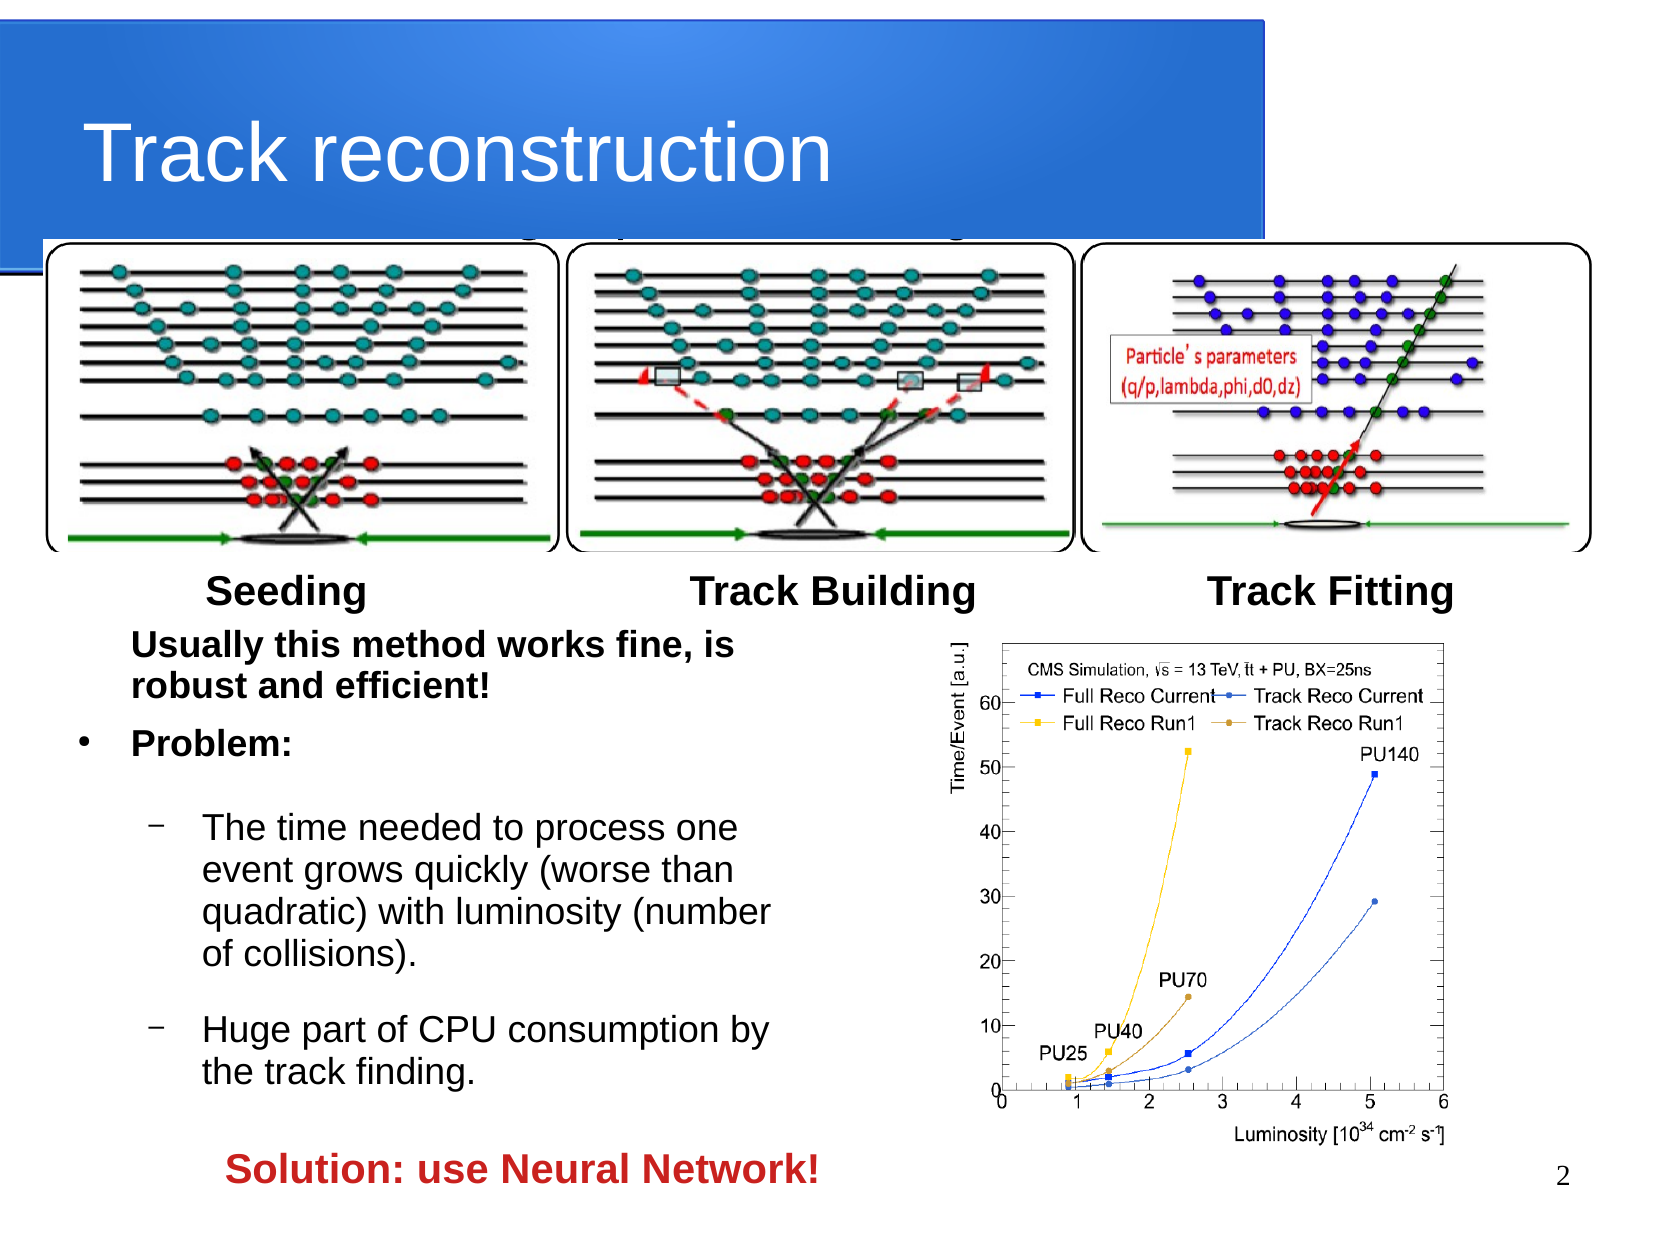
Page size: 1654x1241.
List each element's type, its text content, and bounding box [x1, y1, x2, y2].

list Usually this method works fine, is robust and efficient! Problem: The time needed to process one event grows quickly (worse than quadratic) with luminosity (number of collisions). Huge part of CPU consumption by the track finding. [60, 622, 796, 1173]
text_box Seeding Track Building Track Fitting [64, 559, 1557, 622]
picture [930, 629, 1456, 1156]
title Track reconstruction [82, 49, 1250, 239]
picture [43, 239, 1596, 552]
text_box Solution: use Neural Network! [210, 1138, 916, 1201]
